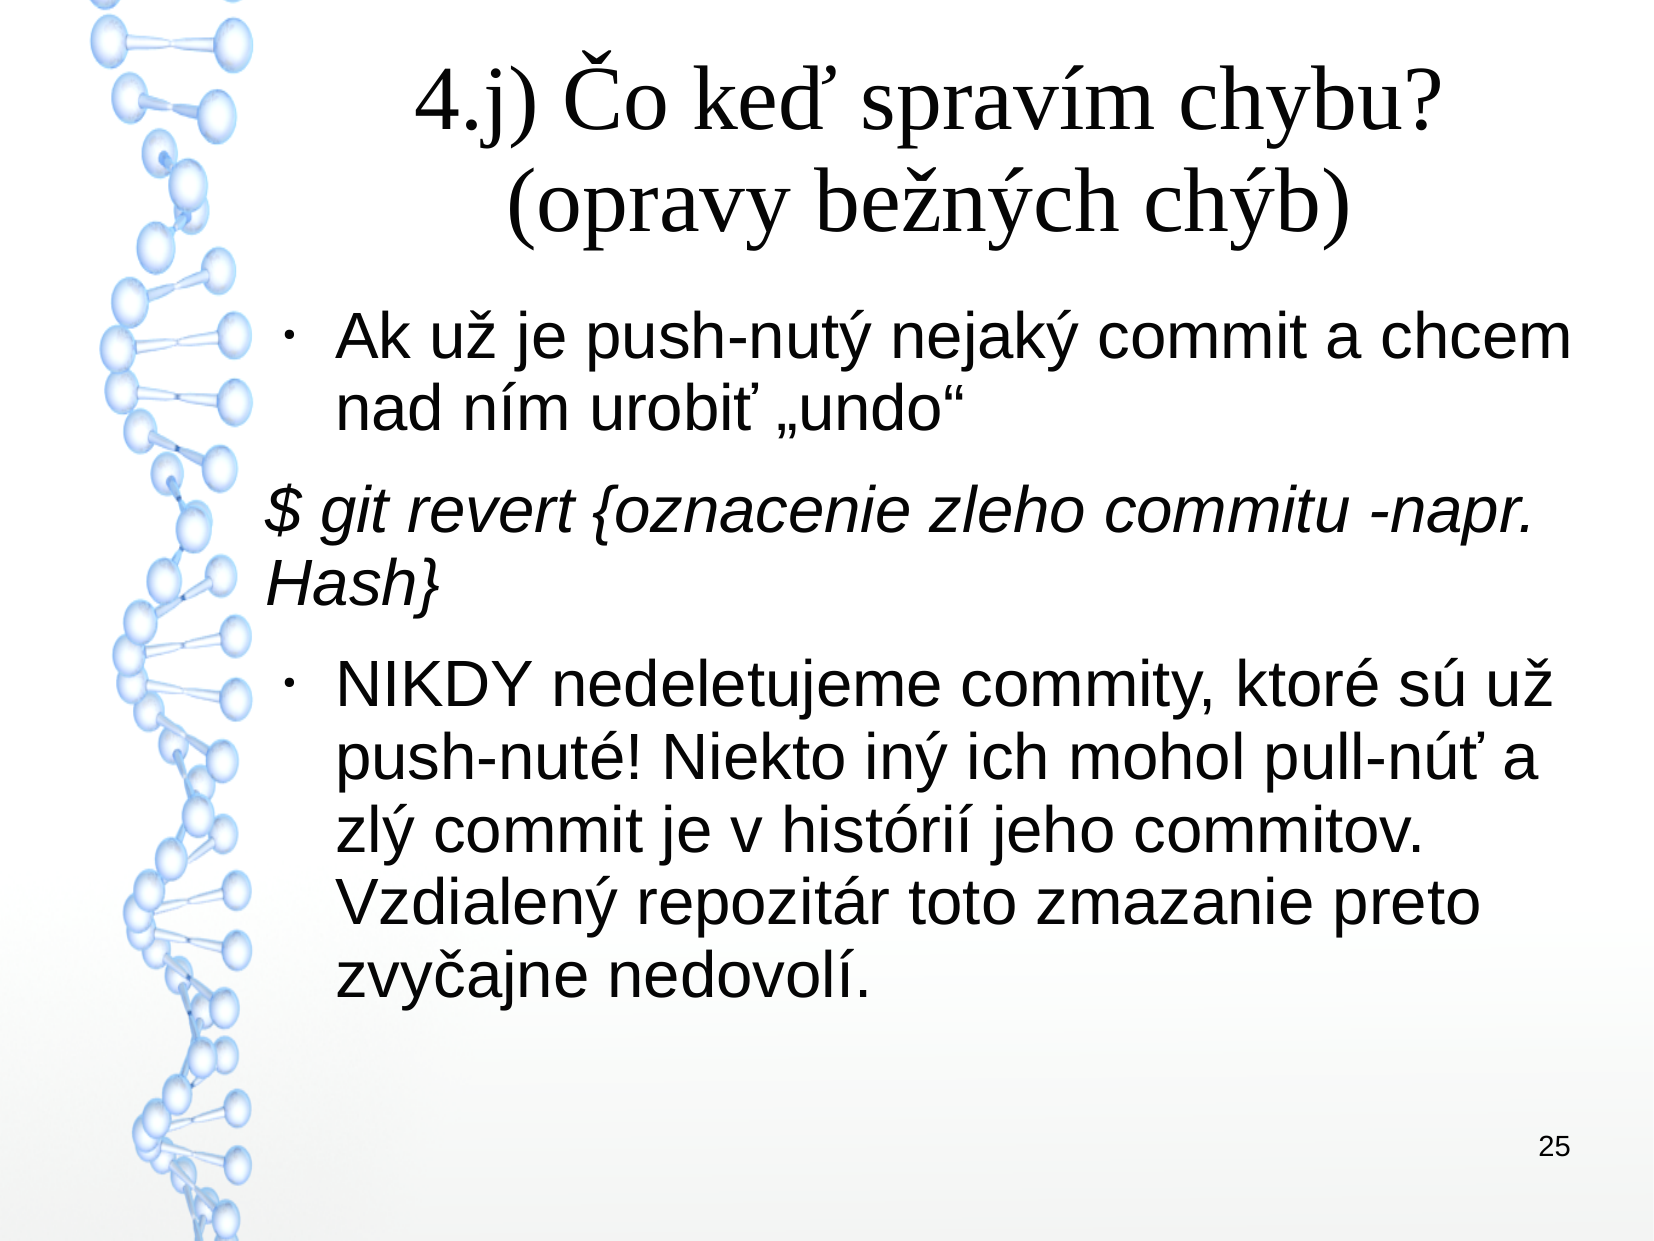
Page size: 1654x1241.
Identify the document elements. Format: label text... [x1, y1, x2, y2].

list Ak už je push-nutý nejaký commit a chcem nad ním urobiť „undo“ $ git revert {oznacenie zleho commitu -napr. Hash} NIKDY nedeletujeme commity, ktoré sú už push-nuté! Niekto iný ich mohol pull-núť a zlý commit je v histórií jeho commitov. Vzdialený repozitár toto zmazanie preto zvyčajne nedovolí. [265, 299, 1595, 1019]
title 4.j) Čo keď spravím chybu? (opravy bežných chýb) [265, 47, 1595, 252]
picture [0, 0, 1654, 1241]
